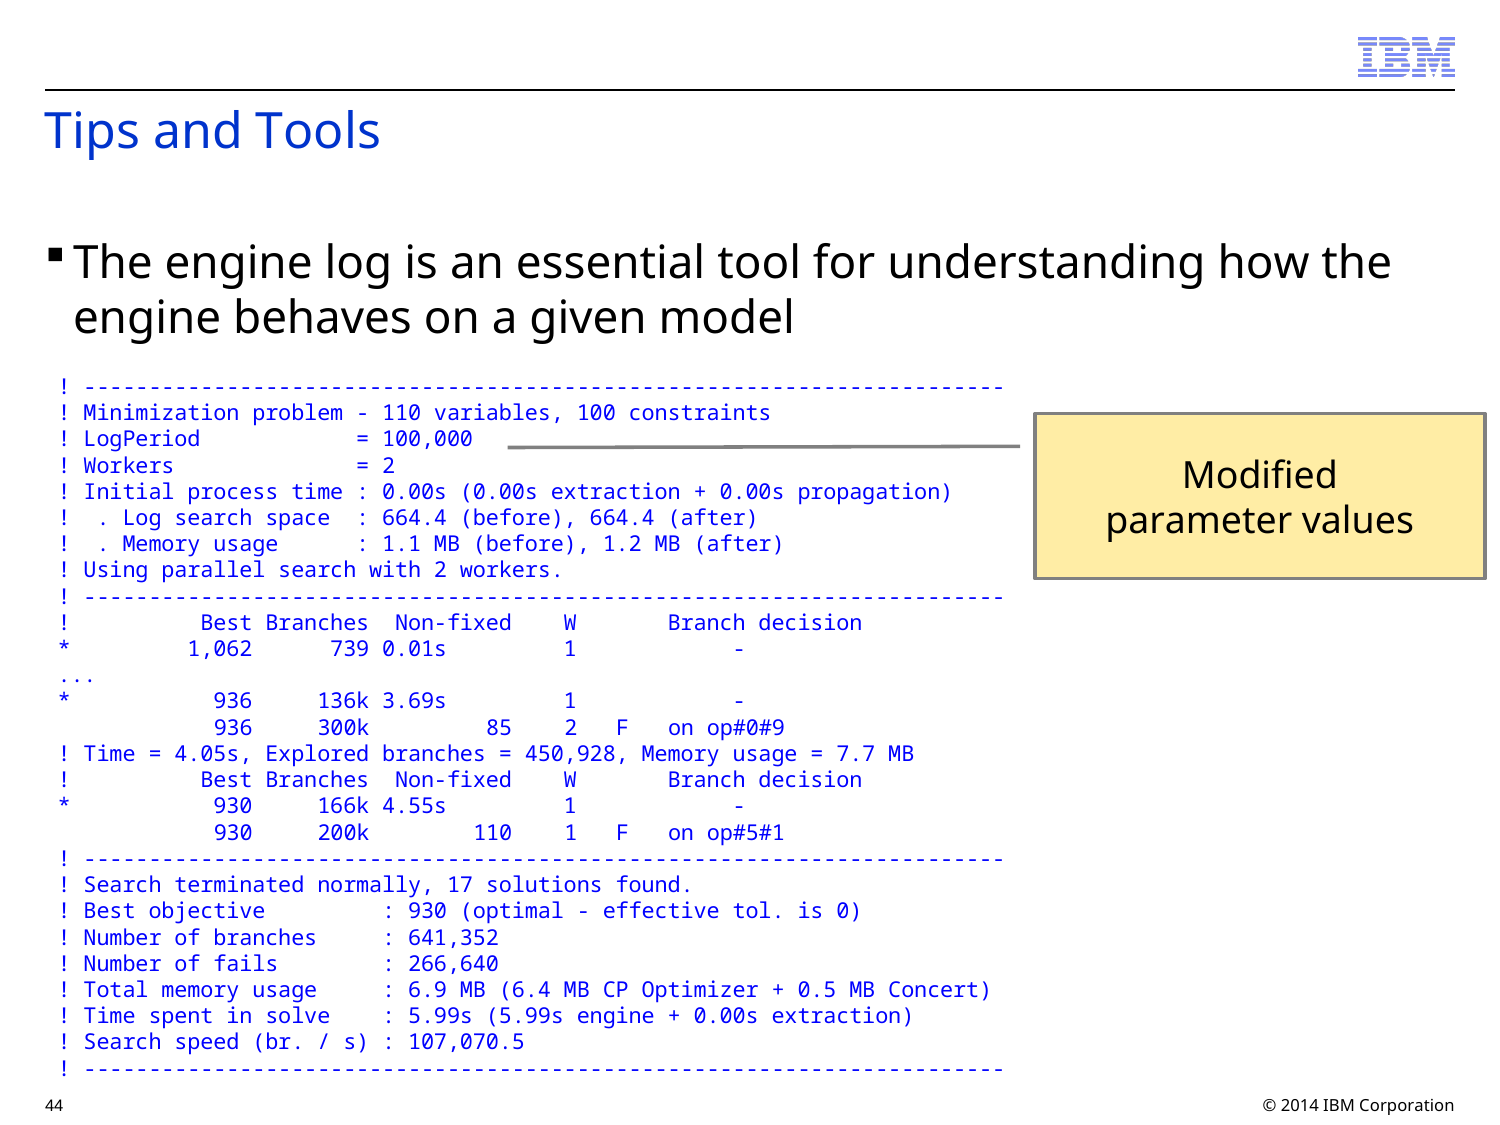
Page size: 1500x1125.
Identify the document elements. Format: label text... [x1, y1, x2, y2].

list The engine log is an essential tool for understanding how the engine behaves on a given model ! ----------------------------------------------------------------------- ! Minimization problem - 110 variables, 100 constraints ! LogPeriod = 100,000 ! Workers = 2 ! Initial process time : 0.00s (0.00s extraction + 0.00s propagation) ! . Log search space : 664.4 (before), 664.4 (after) ! . Memory usage : 1.1 MB (before), 1.2 MB (after) ! Using parallel search with 2 workers. ! ----------------------------------------------------------------------- ! Best Branches Non-fixed W Branch decision * 1,062 739 0.01s 1 - ... * 936 136k 3.69s 1 - 936 300k 85 2 F on op#0#9 ! Time = 4.05s, Explored branches = 450,928, Memory usage = 7.7 MB ! Best Branches Non-fixed W Branch decision * 930 166k 4.55s 1 - 930 200k 110 1 F on op#5#1 ! ----------------------------------------------------------------------- ! Search terminated normally, 17 solutions found. ! Best objective : 930 (optimal - effective tol. is 0) ! Number of branches : 641,352 ! Number of fails : 266,640 ! Total memory usage : 6.9 MB (6.4 MB CP Optimizer + 0.5 MB Concert) ! Time spent in solve : 5.99s (5.99s engine + 0.00s extraction) ! Search speed (br. / s) : 107,070.5 ! ----------------------------------------------------------------------- [29, 224, 1426, 1119]
picture [1358, 37, 1455, 77]
text_box Modified parameter values [1035, 414, 1485, 579]
title Tips and Tools [29, 97, 1500, 203]
